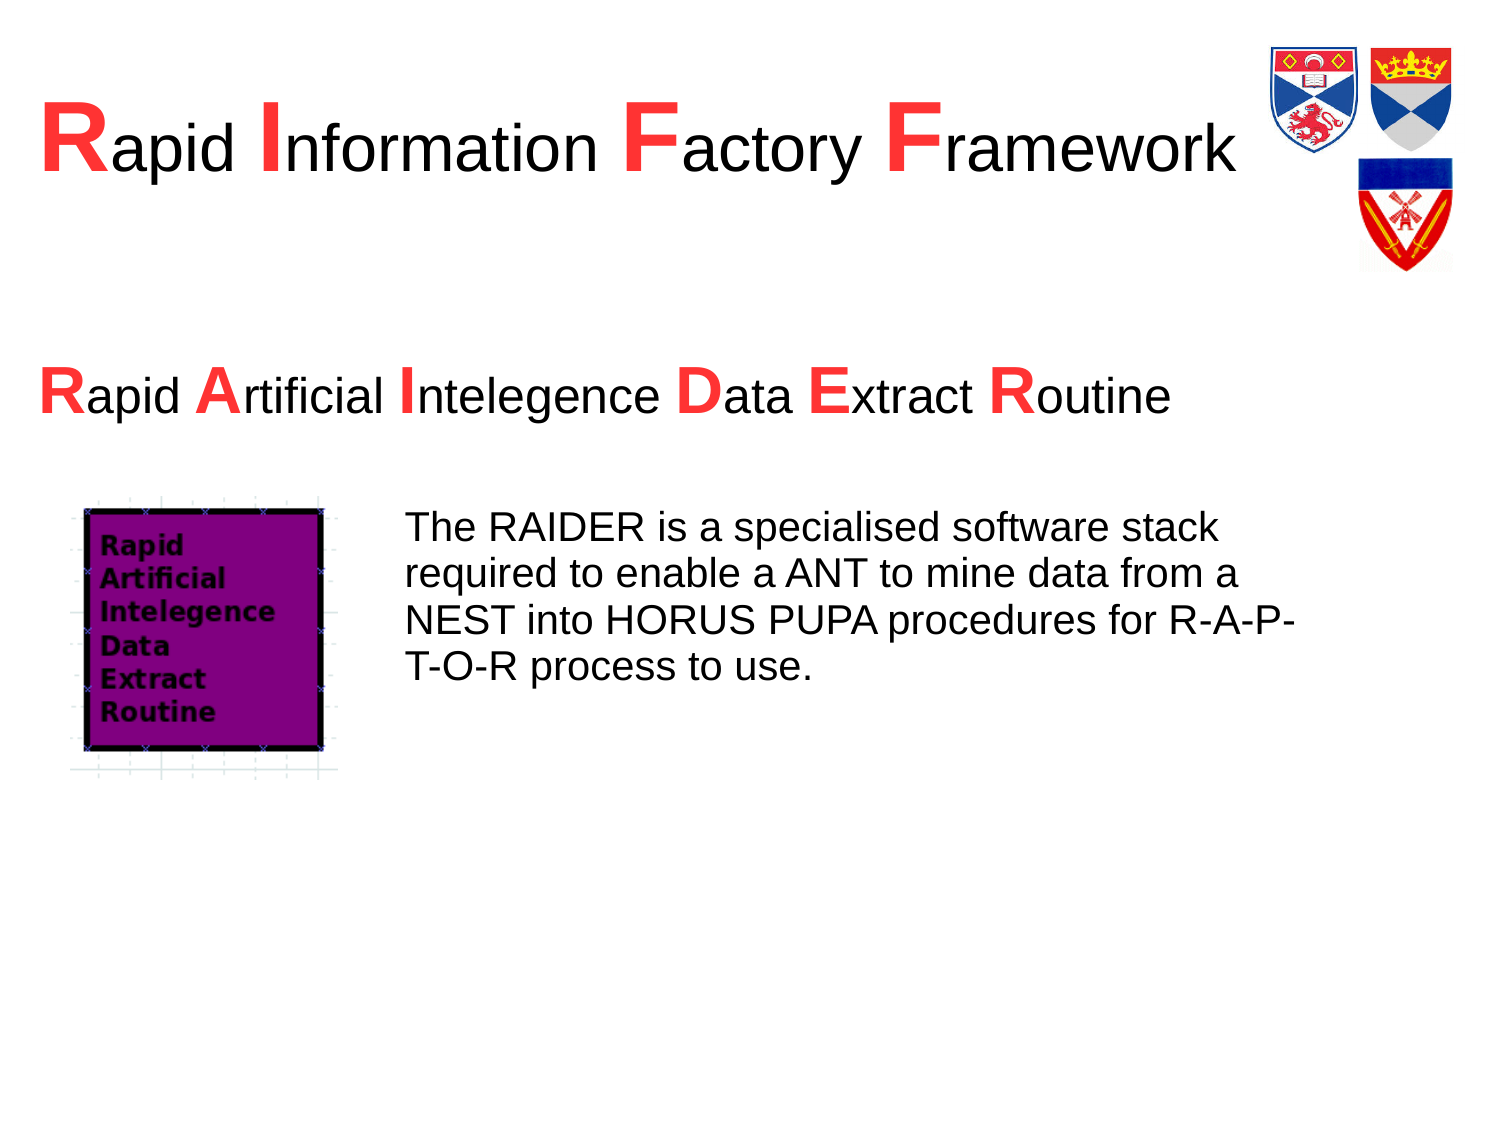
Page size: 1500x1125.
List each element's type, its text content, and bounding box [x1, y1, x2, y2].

text_box The RAIDER is a specialised software stack required to enable a ANT to mine data from a NEST into HORUS PUPA procedures for R-A-P-T-O-R process to use. [389, 496, 1347, 827]
text_box Rapid Information Factory Framework [23, 73, 1269, 201]
picture [70, 496, 338, 780]
text_box Rapid Artificial Intelegence Data Extract Routine [23, 345, 1458, 438]
picture [1268, 45, 1465, 154]
picture [1358, 158, 1453, 272]
